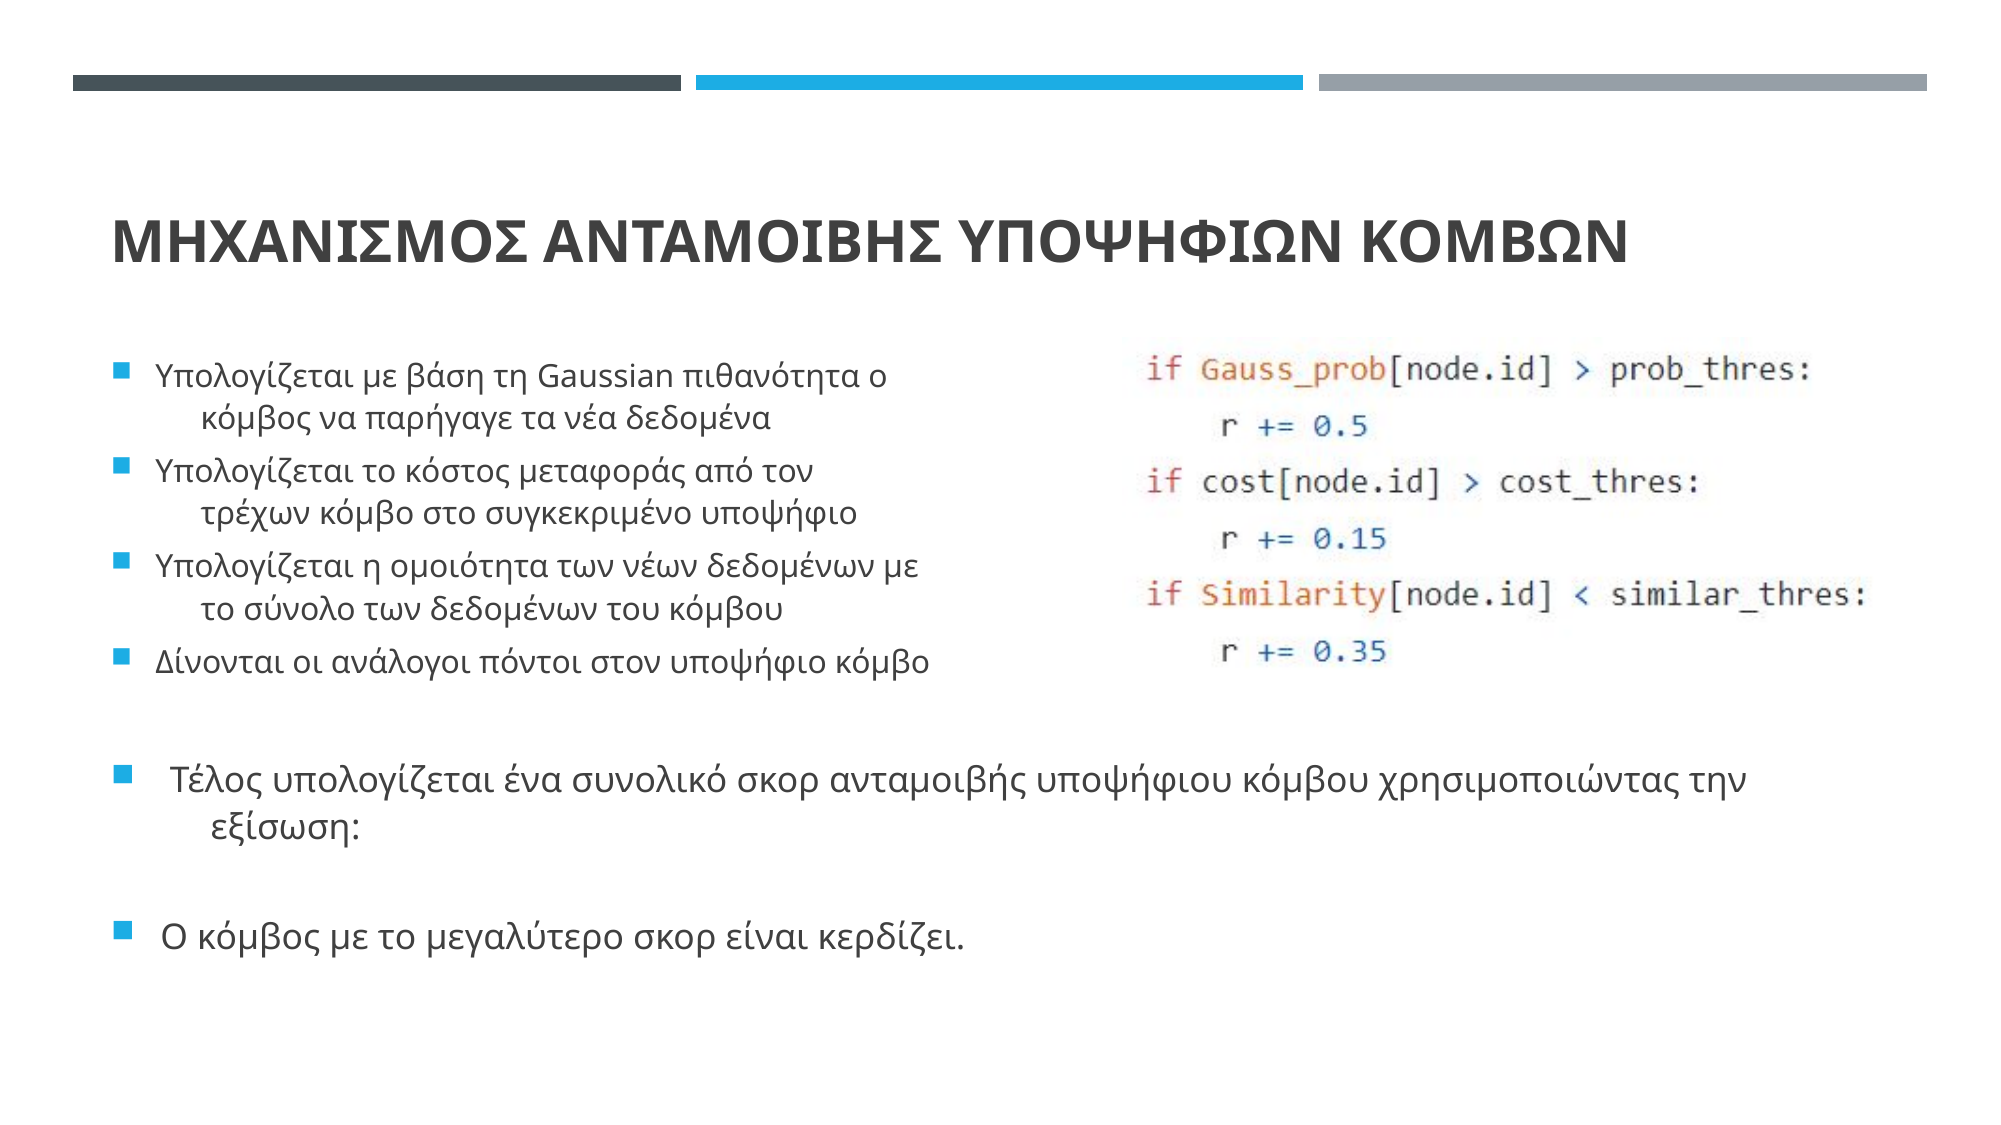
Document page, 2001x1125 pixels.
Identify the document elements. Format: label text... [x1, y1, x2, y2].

title Μηχανισμοσ ανταμοιβης Υποψηφιων κομβων [95, 119, 1905, 282]
text_box Τέλος υπολογίζεται ένα συνολικό σκορ ανταμοιβής υποψήφιου κόμβου χρησιμοποιώντας την εξίσωση: Ο κόμβος με το μεγαλύτερο σκορ είναι κερδίζει. [95, 745, 1905, 961]
list Υπολογίζεται με βάση τη Gaussian πιθανότητα ο κόμβος να παρήγαγε τα νέα δεδομένα Υπολογίζεται το κόστος μεταφοράς από τον τρέχων κόμβο στο συγκεκριμένο υποψήφιο Υπολογίζεται η ομοιότητα των νέων δεδομένων με το σύνολο των δεδομένων του κόμβου Δίνονται οι ανάλογοι πόντοι στον υποψήφιο κόμβο [95, 284, 948, 745]
picture [1122, 337, 1919, 690]
